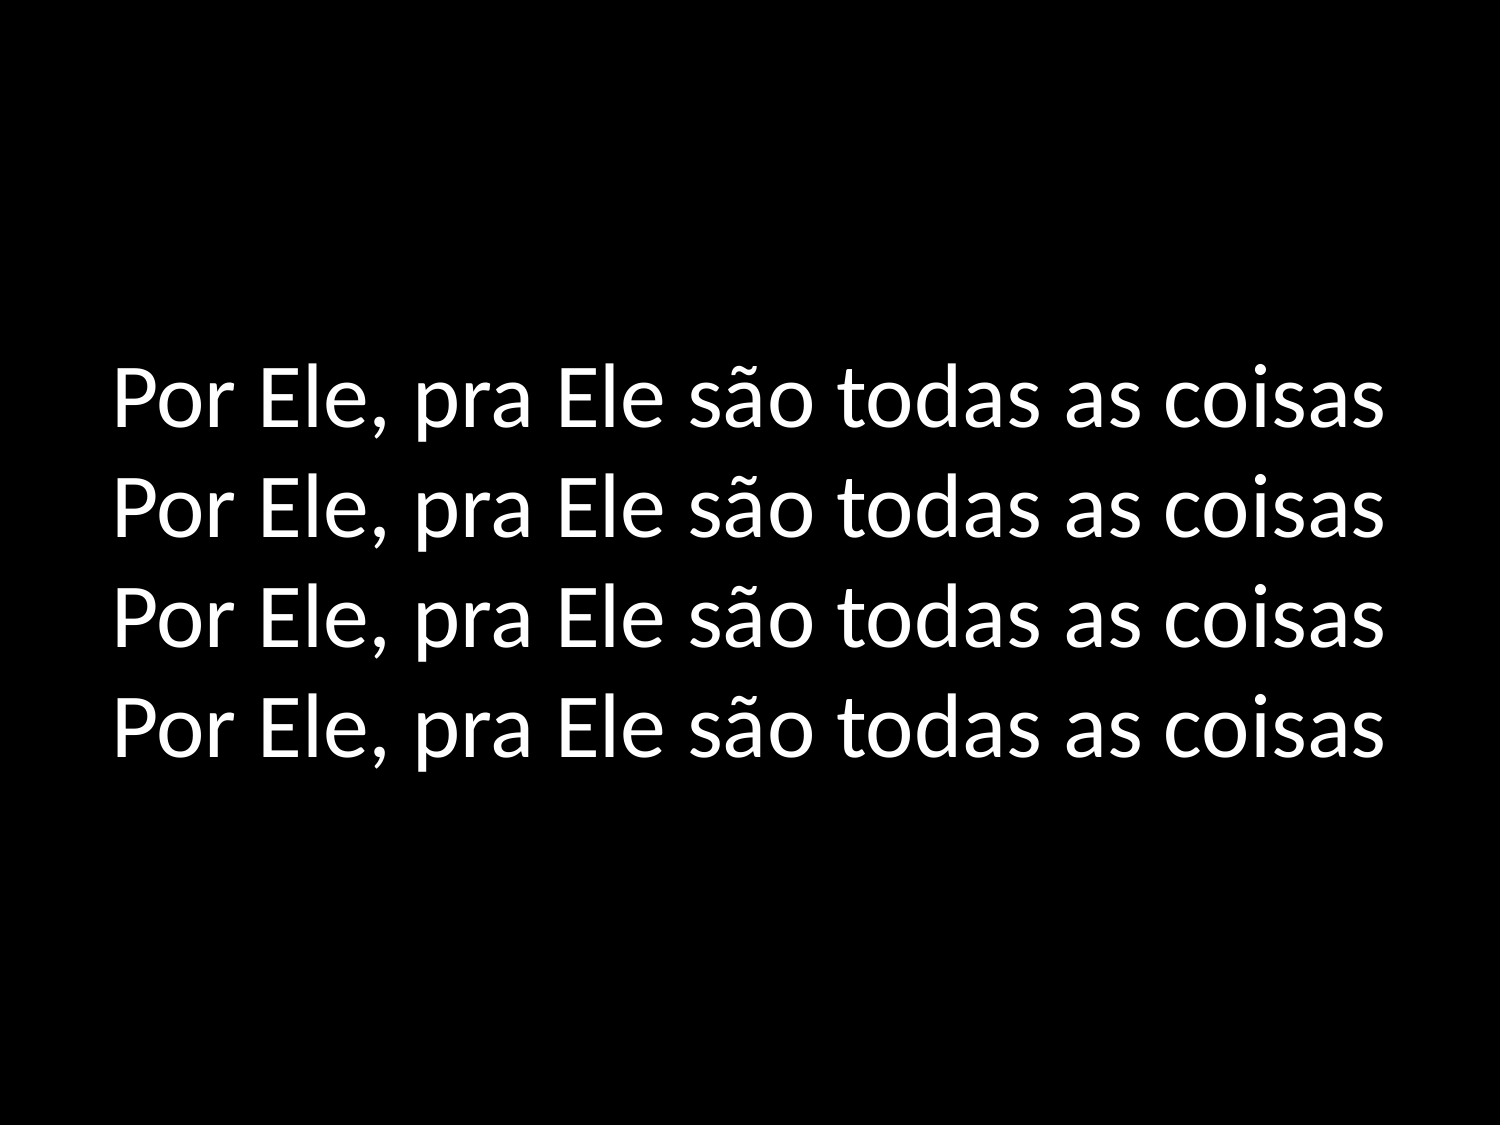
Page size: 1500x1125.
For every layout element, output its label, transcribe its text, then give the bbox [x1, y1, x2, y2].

title Por Ele, pra Ele são todas as coisas Por Ele, pra Ele são todas as coisas Por Ele, pra Ele são todas as coisas Por Ele, pra Ele são todas as coisas [75, 45, 1425, 1067]
